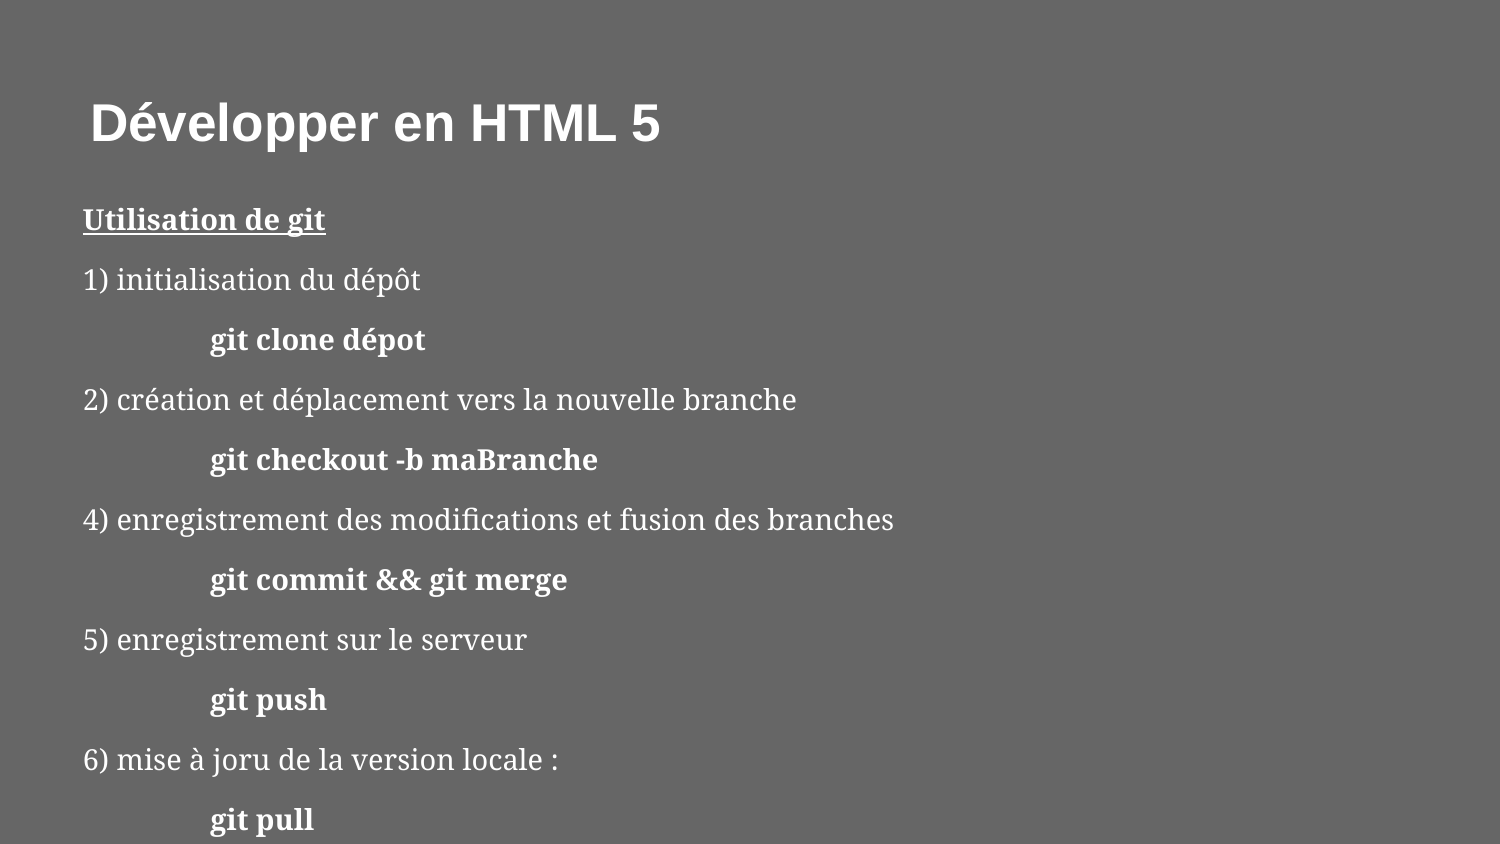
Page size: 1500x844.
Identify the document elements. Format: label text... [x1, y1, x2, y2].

list Utilisation de git 1) initialisation du dépôt git clone dépot 2) création et déplacement vers la nouvelle branche git checkout -b maBranche 4) enregistrement des modifications et fusion des branches git commit && git merge 5) enregistrement sur le serveur git push 6) mise à joru de la version locale : git pull [67, 165, 1418, 777]
title Développer en HTML 5 [75, 33, 1425, 175]
